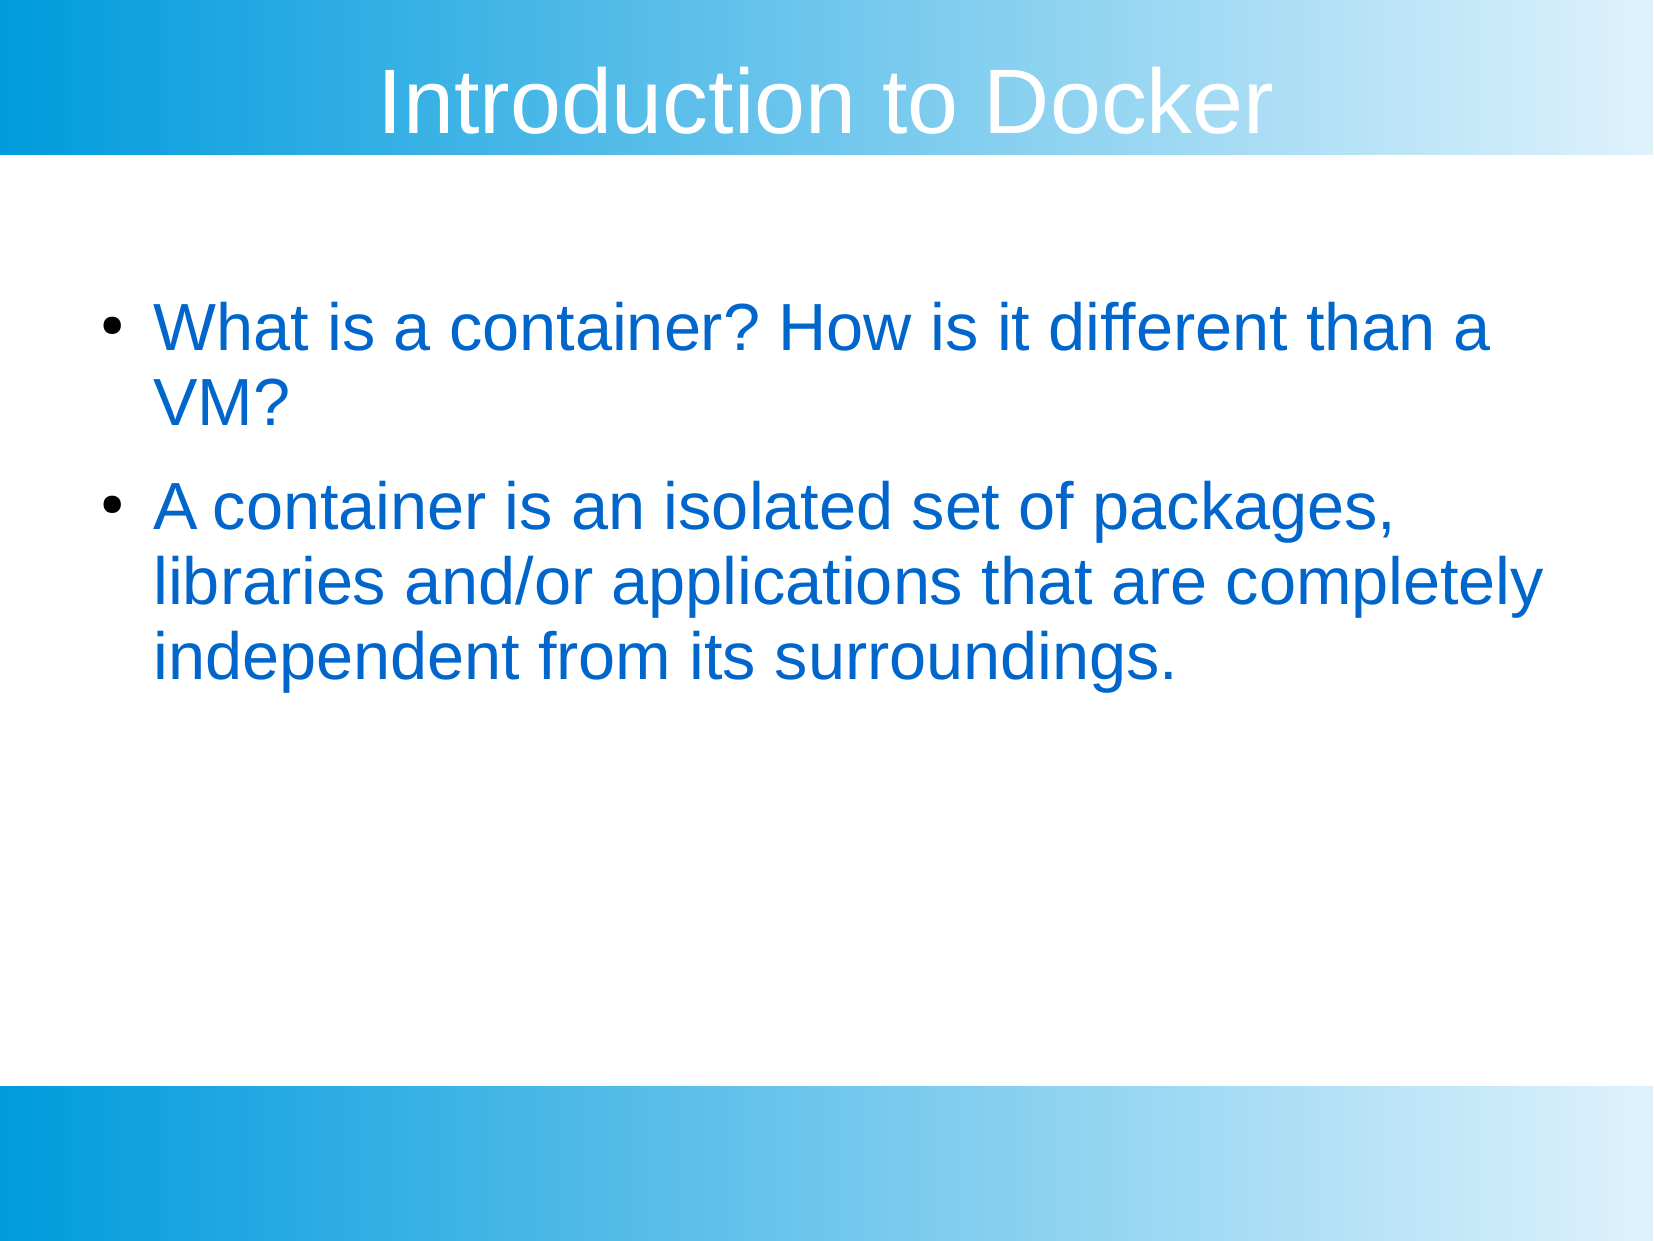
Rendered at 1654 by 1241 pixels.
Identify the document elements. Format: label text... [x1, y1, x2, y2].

title Introduction to Docker [82, 49, 1571, 155]
list What is a container? How is it different than a VM? A container is an isolated set of packages, libraries and/or applications that are completely independent from its surroundings. [82, 290, 1571, 1010]
